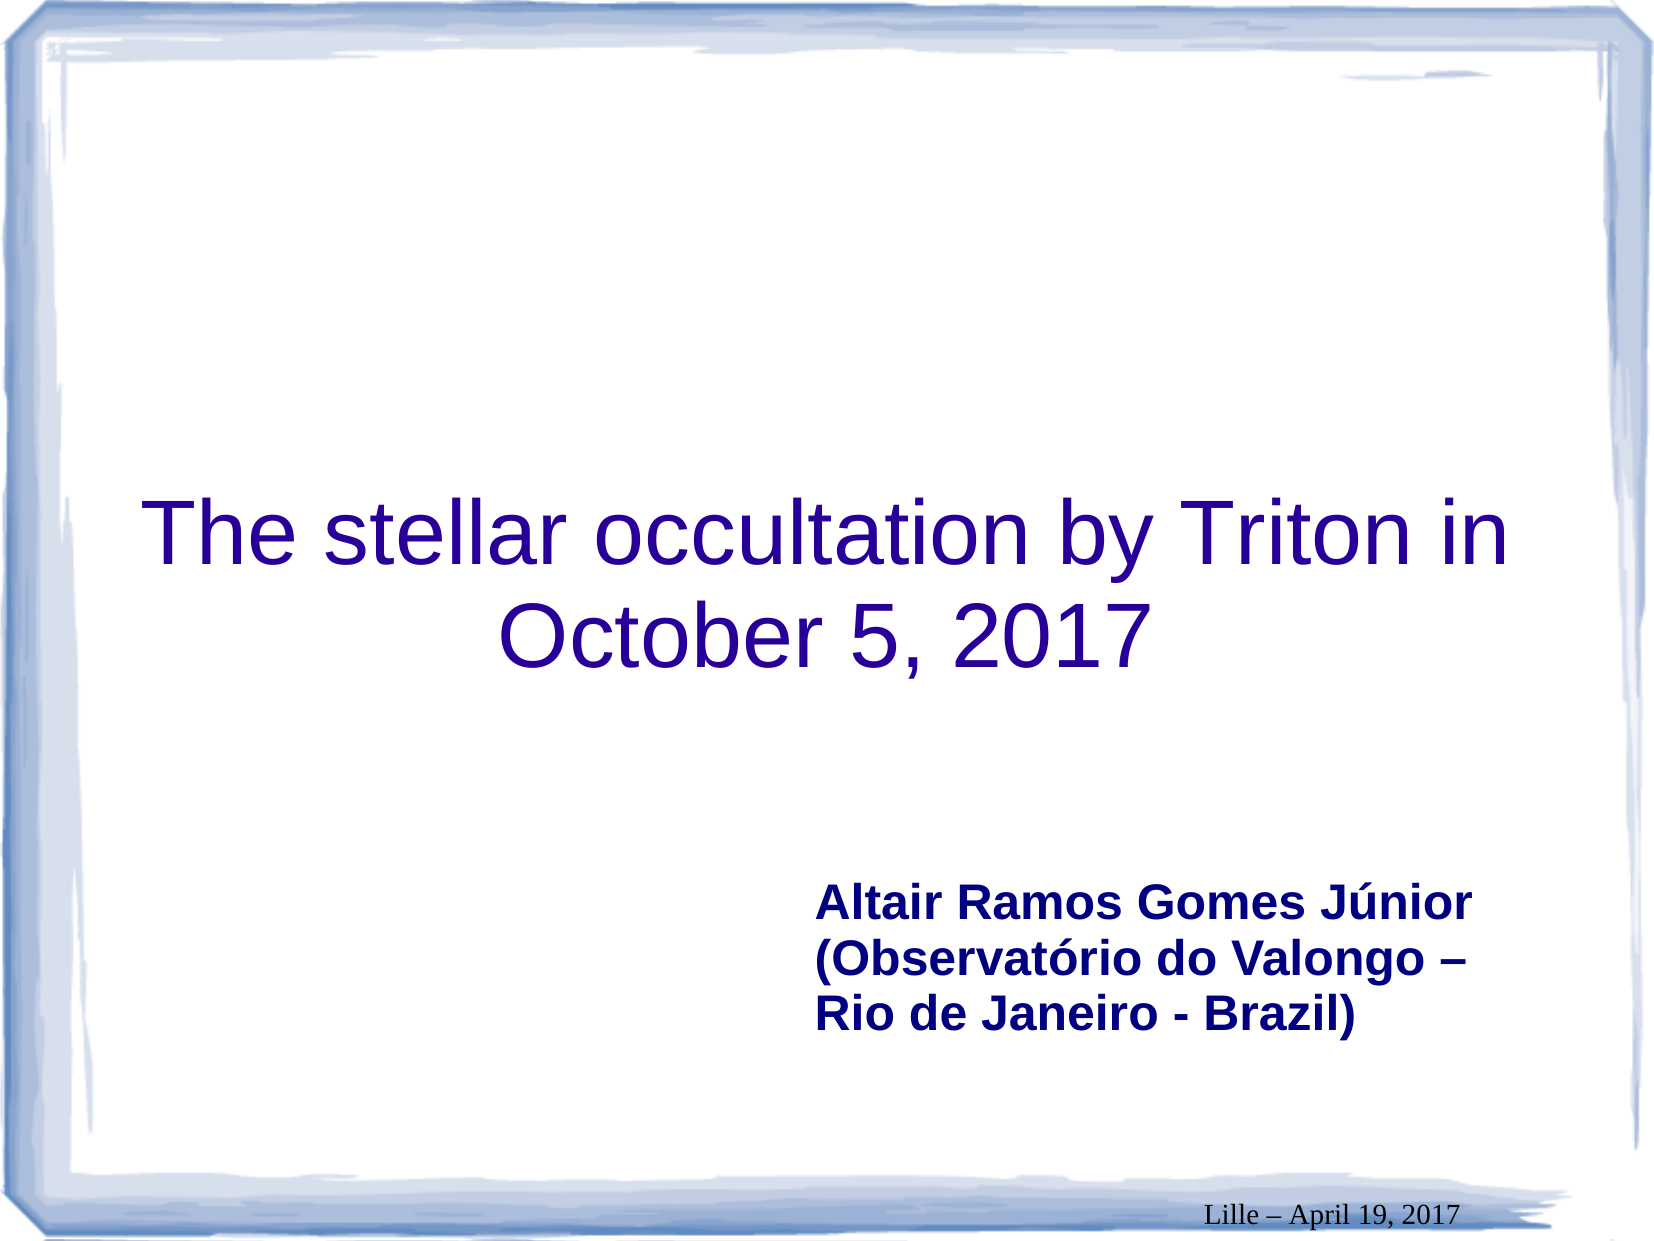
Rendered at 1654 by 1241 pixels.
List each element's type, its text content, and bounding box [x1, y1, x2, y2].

title The stellar occultation by Triton in October 5, 2017 [82, 480, 1571, 688]
picture [0, 0, 1654, 1241]
text_box Altair Ramos Gomes Júnior (Observatório do Valongo – Rio de Janeiro - Brazil) [799, 866, 1516, 1142]
